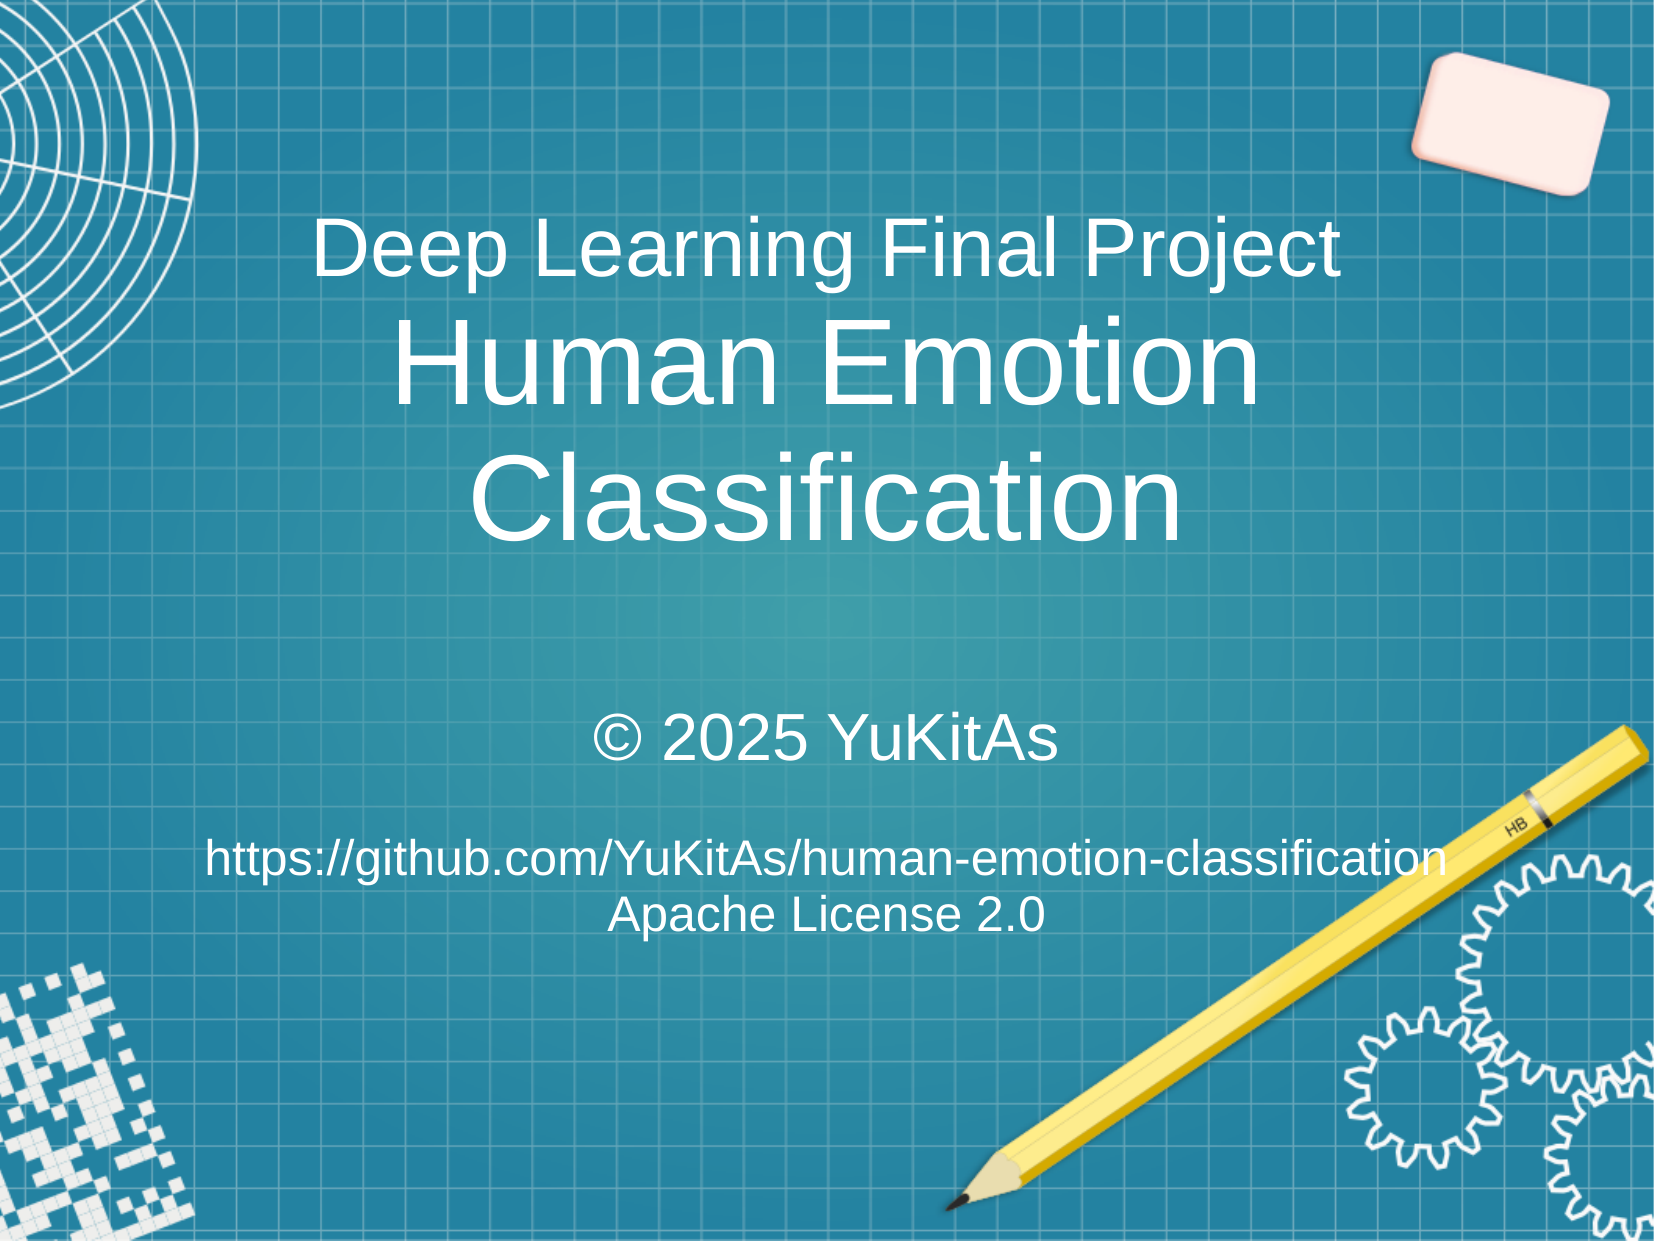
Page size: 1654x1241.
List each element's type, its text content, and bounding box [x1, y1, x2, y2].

title Deep Learning Final Project Human Emotion Classification [82, 154, 1571, 519]
picture [0, 0, 1654, 1241]
subtitle © 2025 YuKitAs https://github.com/YuKitAs/human-emotion-classification Apache License 2.0 [82, 519, 1571, 1123]
